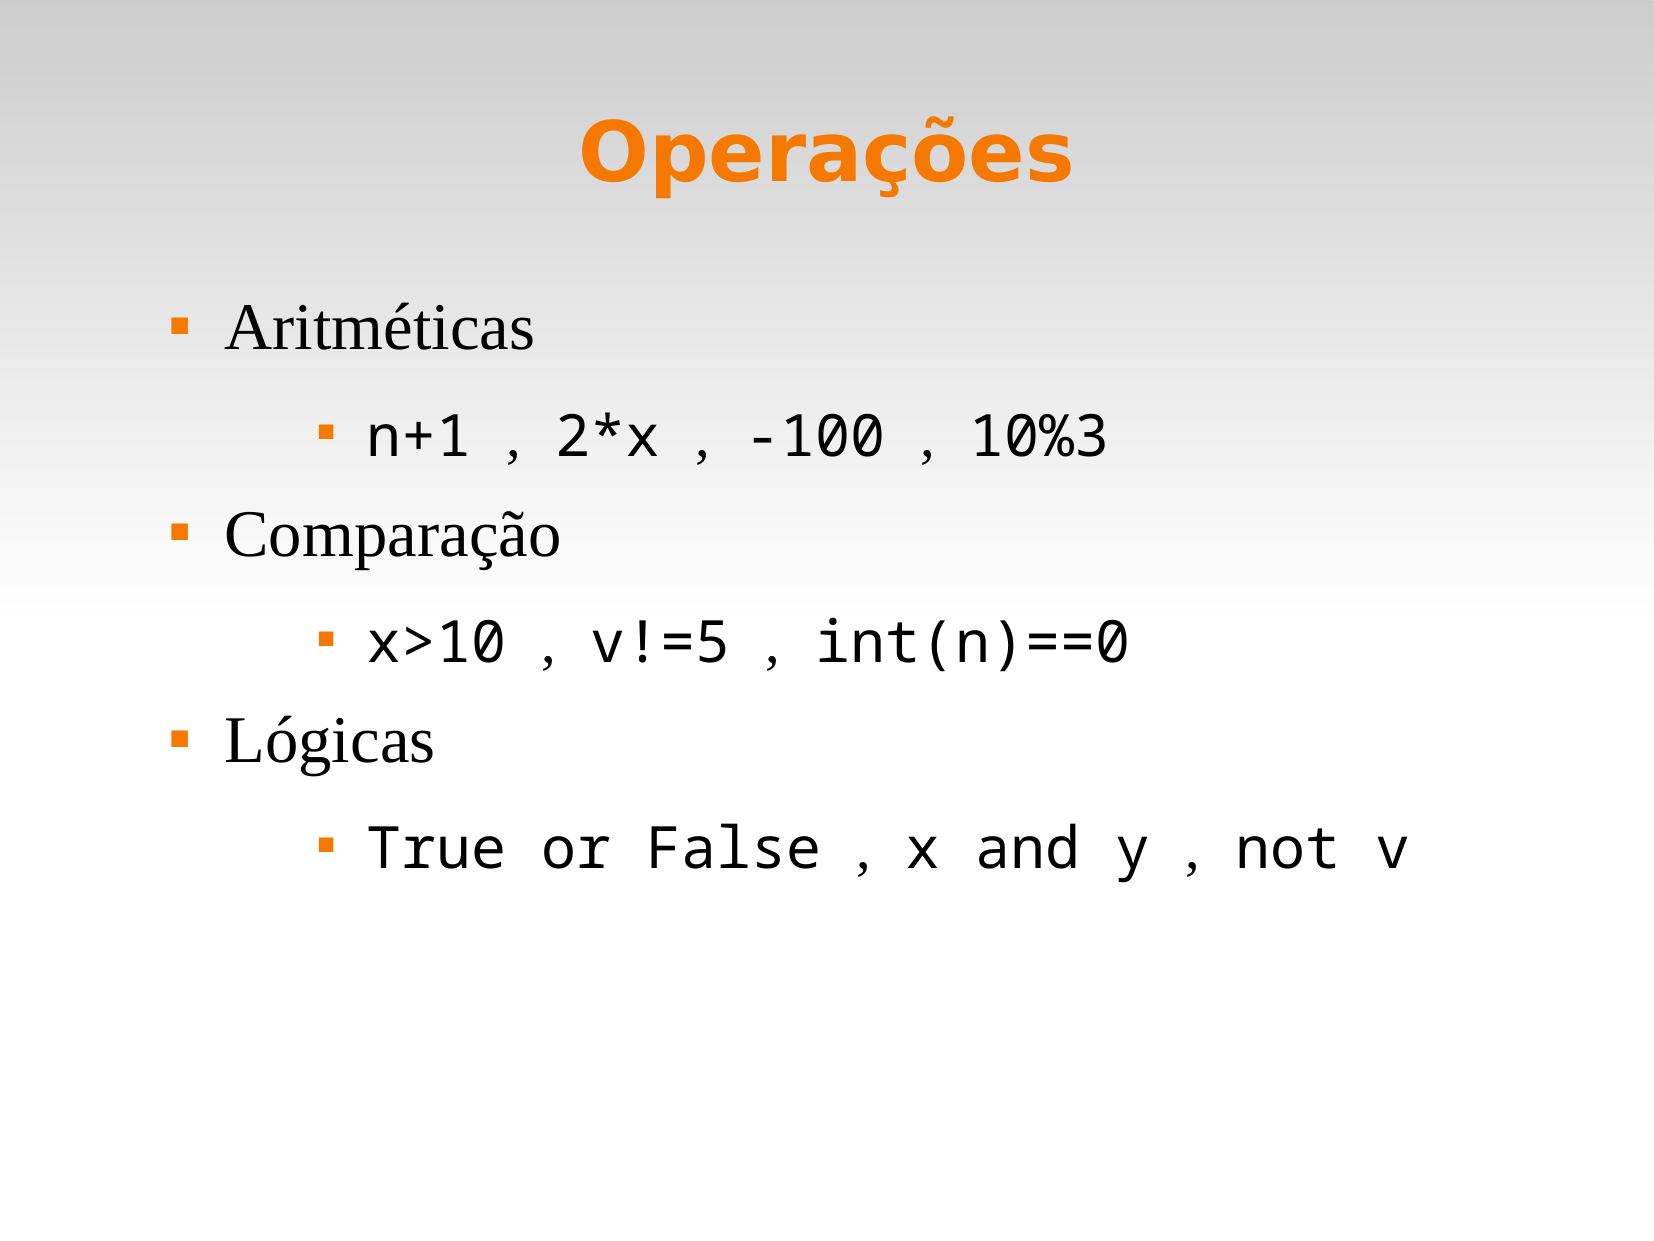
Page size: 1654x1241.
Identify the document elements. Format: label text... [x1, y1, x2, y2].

list Aritméticas n+1 , 2*x , -100 , 10%3 Comparação x>10 , v!=5 , int(n)==0 Lógicas True or False , x and y , not v [82, 290, 1571, 1109]
title Operações [82, 49, 1571, 257]
